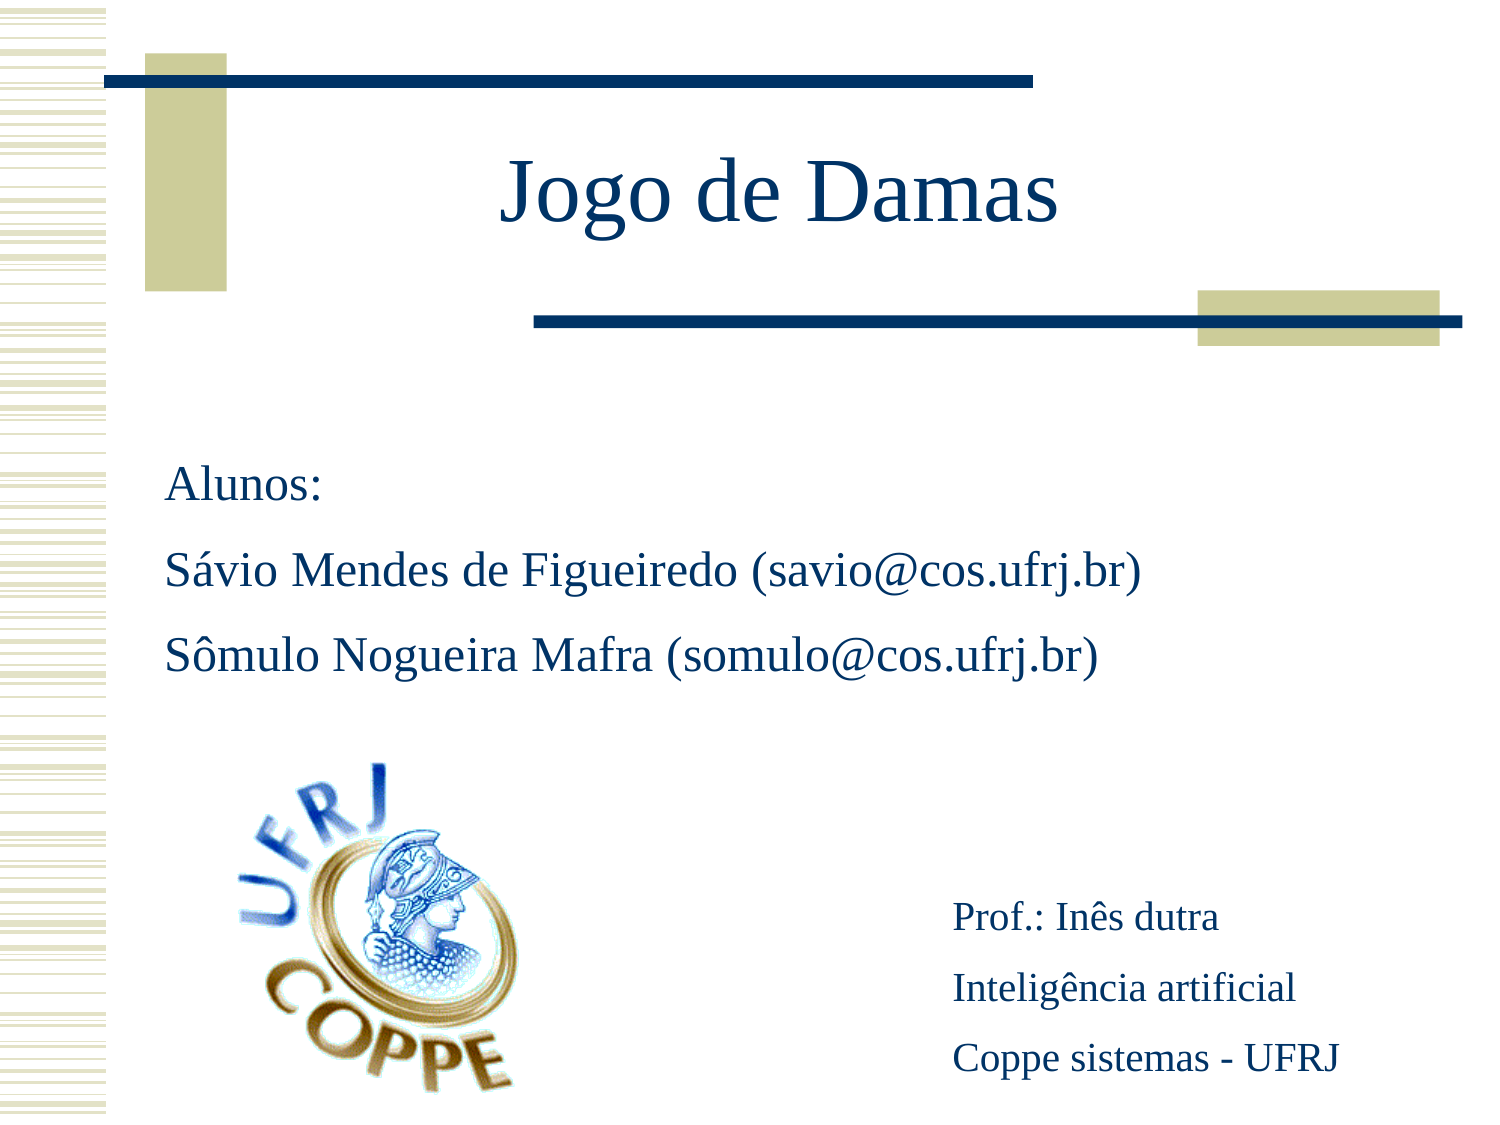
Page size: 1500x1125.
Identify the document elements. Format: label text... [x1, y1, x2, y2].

list Alunos: Sávio Mendes de Figueiredo (savio@cos.ufrj.br) Sômulo Nogueira Mafra (somulo@cos.ufrj.br) [149, 450, 1400, 690]
picture [237, 762, 558, 1096]
list Prof.: Inês dutra Inteligência artificial Coppe sistemas - UFRJ [937, 887, 1388, 1090]
title Jogo de Damas [174, 99, 1386, 288]
